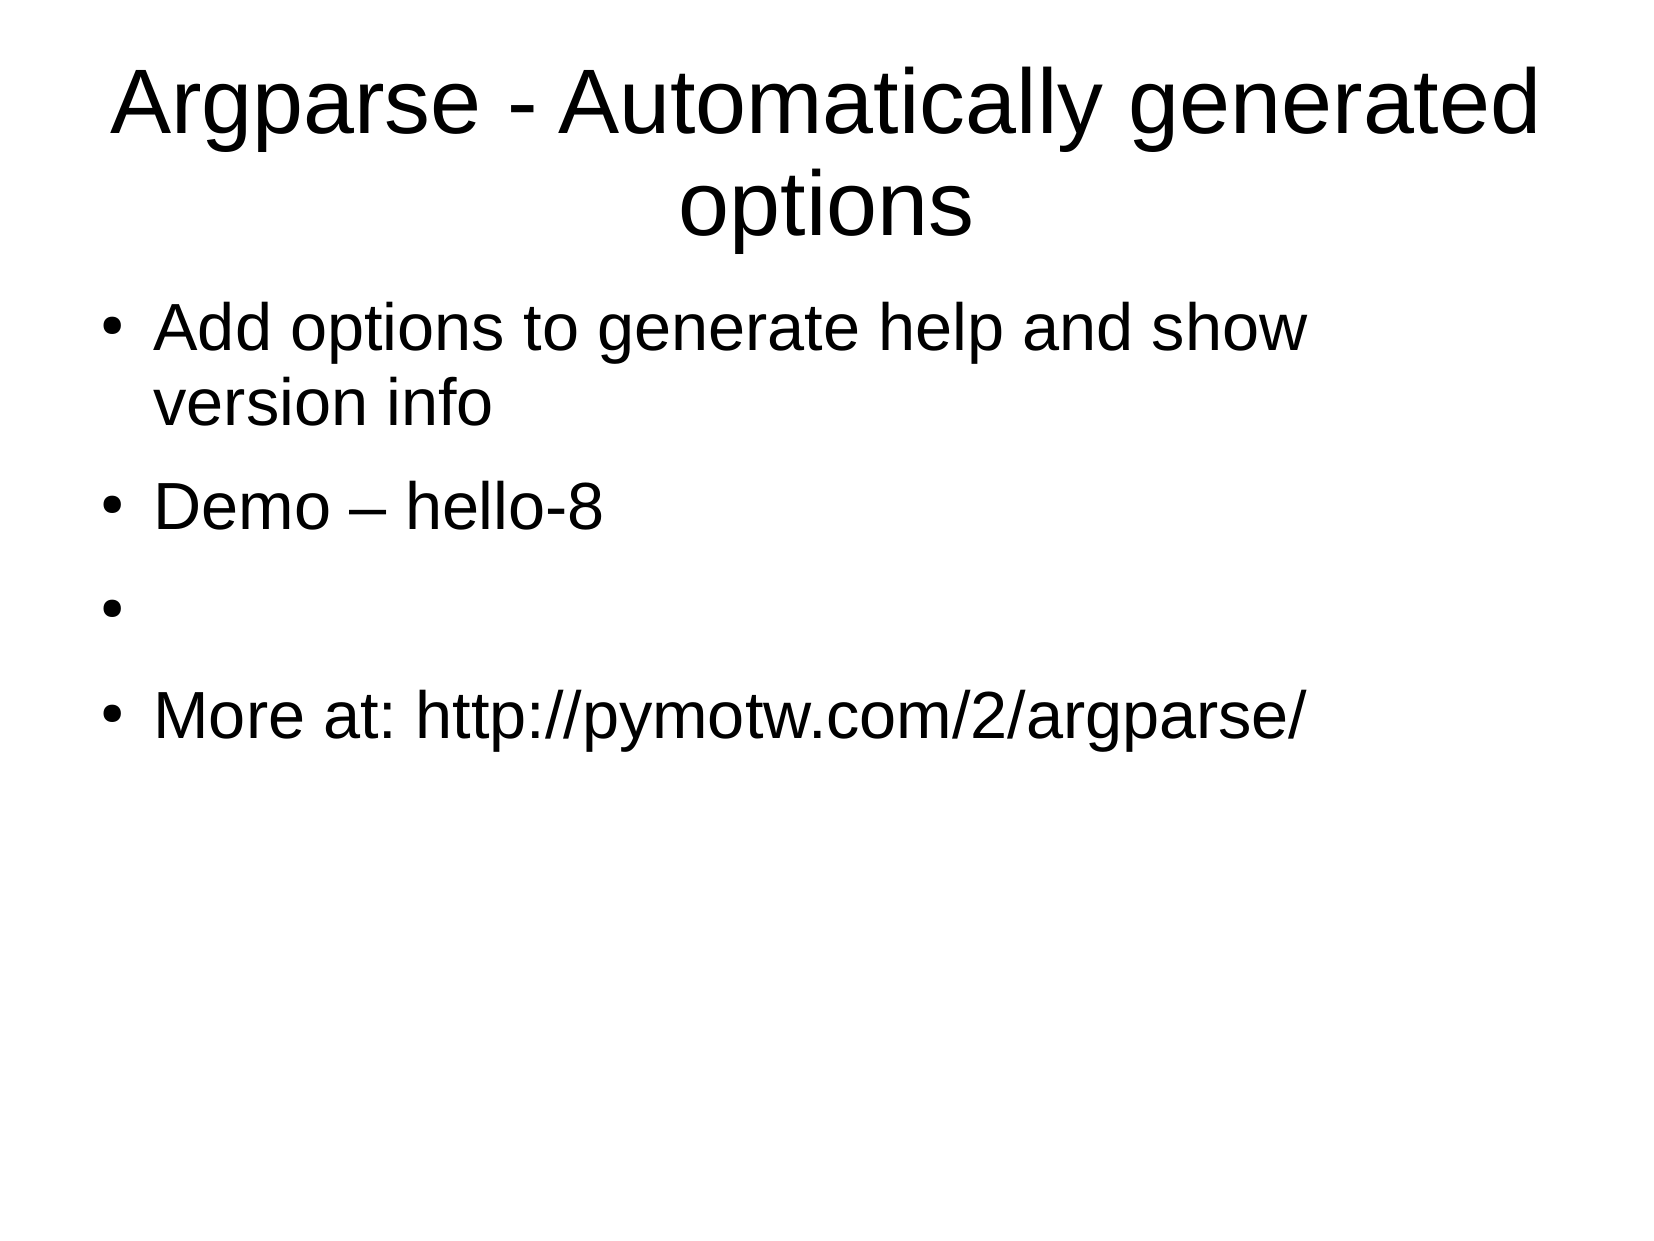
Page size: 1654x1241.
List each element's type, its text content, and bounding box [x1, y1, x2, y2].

title Argparse - Automatically generated options [82, 49, 1571, 257]
list Add options to generate help and show version info Demo – hello-8 More at: http://pymotw.com/2/argparse/ [82, 290, 1538, 1010]
